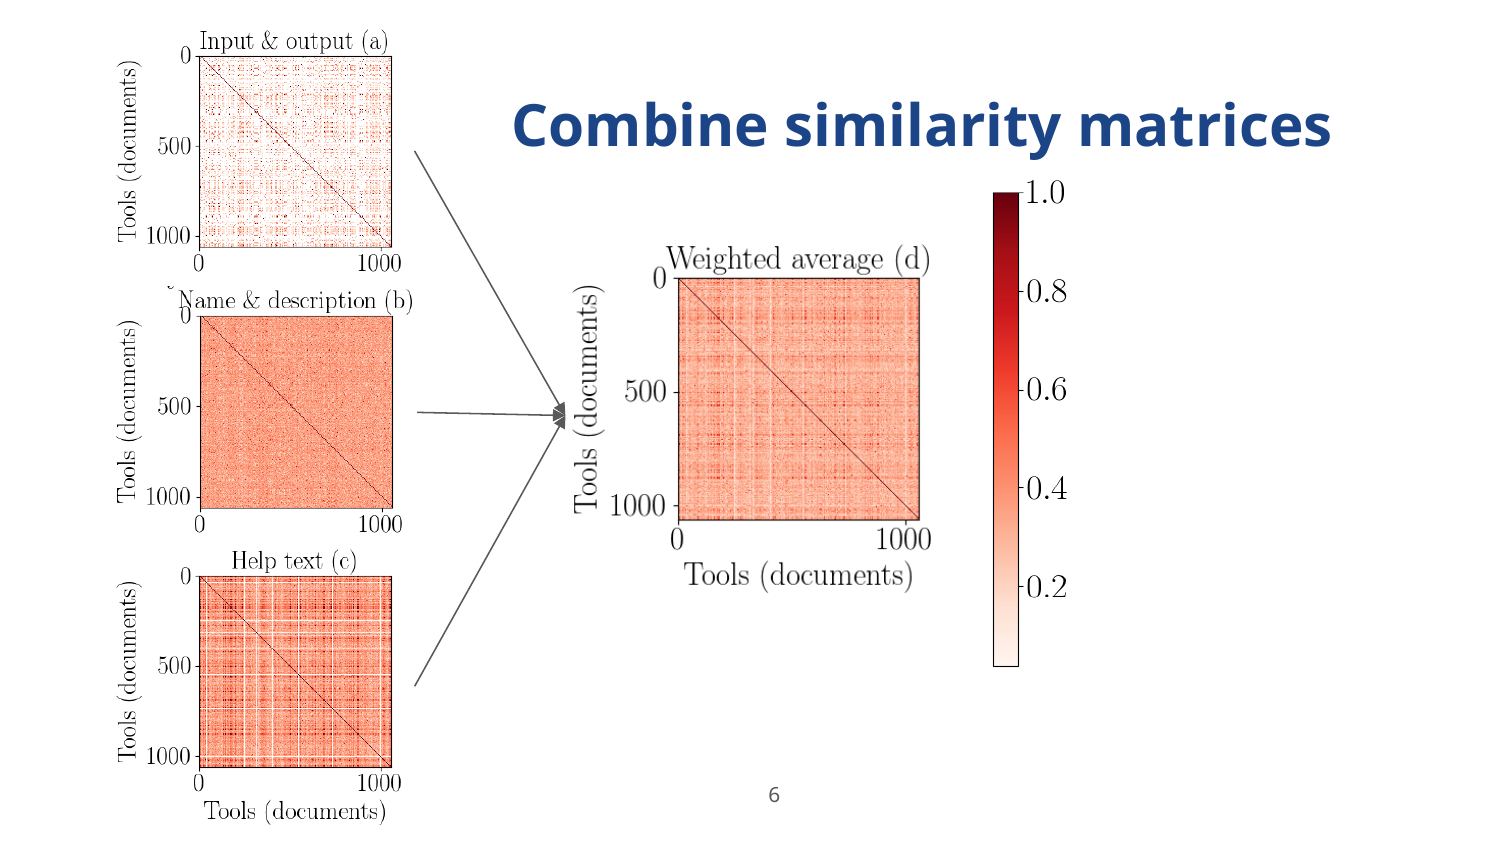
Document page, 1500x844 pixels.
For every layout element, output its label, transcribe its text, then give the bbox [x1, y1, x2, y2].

picture [565, 237, 935, 594]
title Combine similarity matrices [470, 72, 1348, 167]
picture [982, 174, 1073, 670]
picture [108, 286, 418, 539]
picture [110, 547, 415, 825]
slide_number <number> [705, 763, 795, 828]
picture [110, 24, 415, 278]
